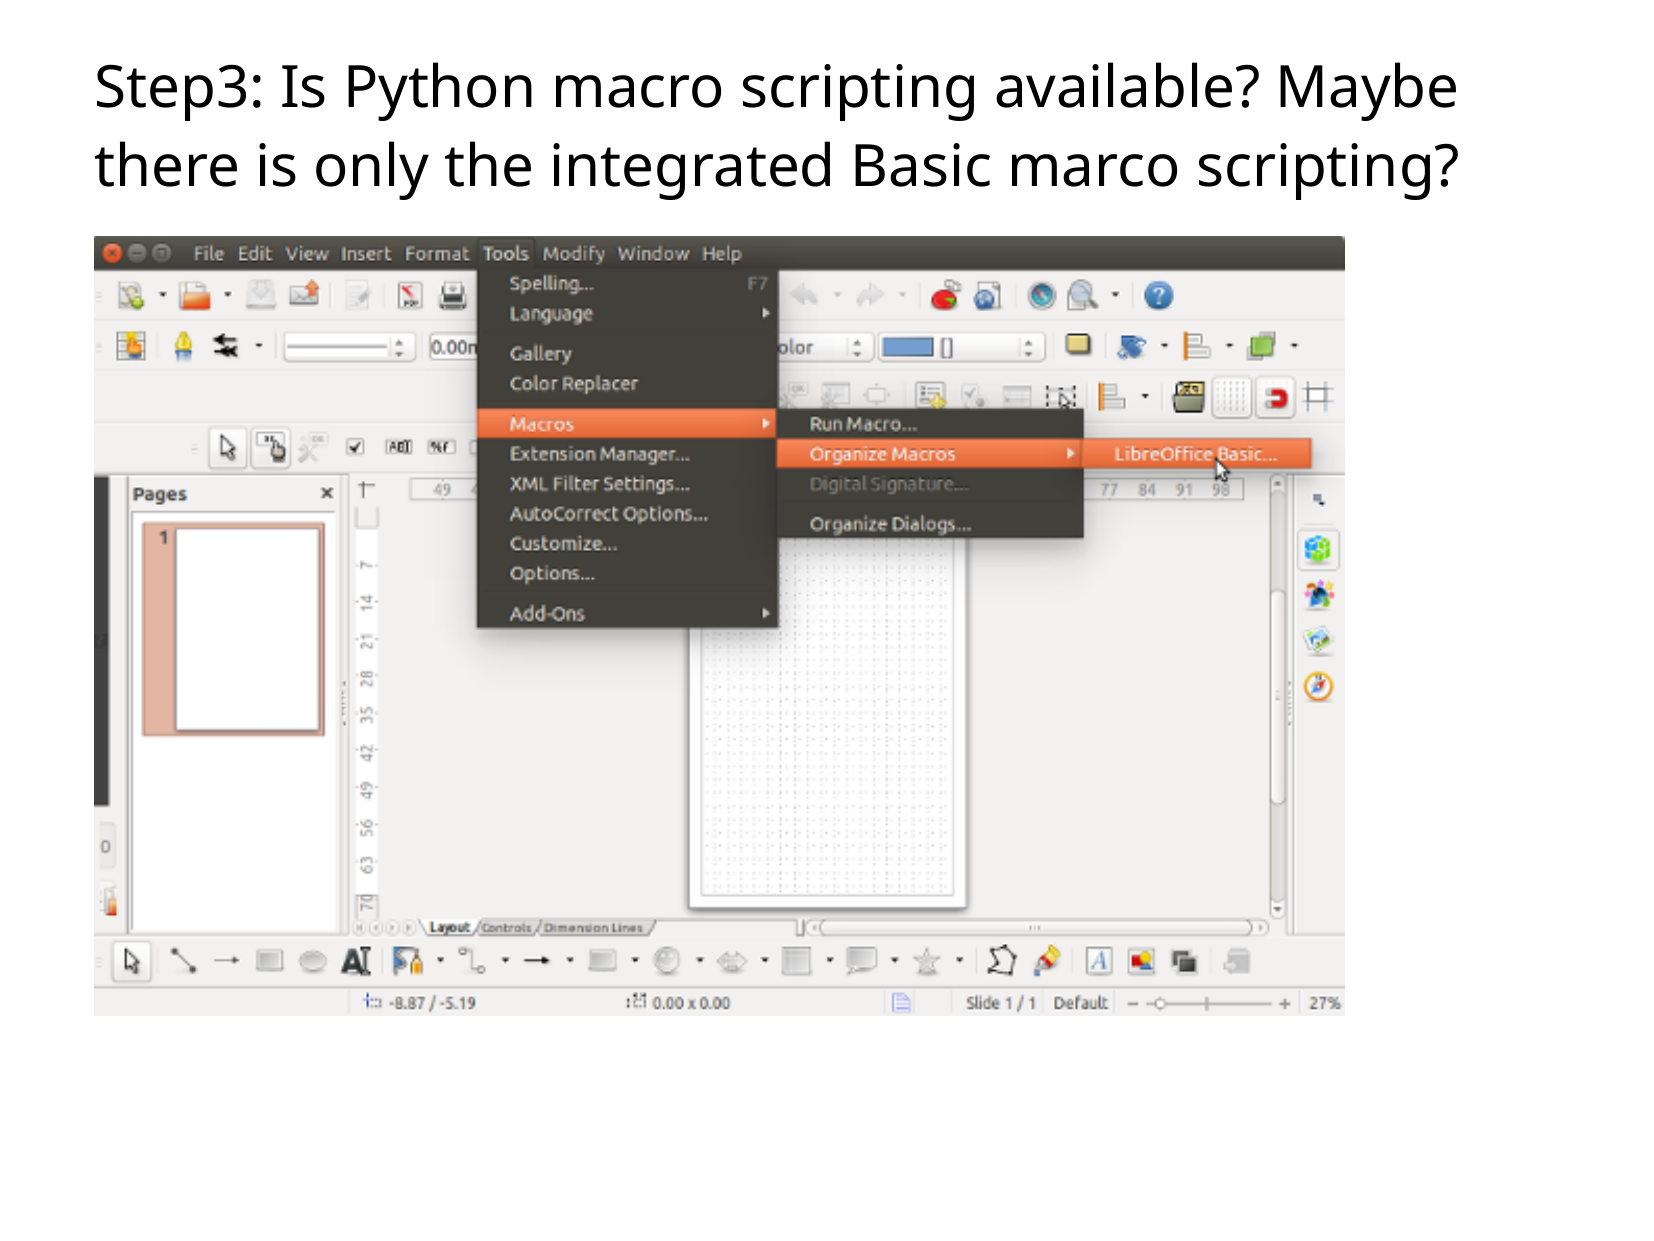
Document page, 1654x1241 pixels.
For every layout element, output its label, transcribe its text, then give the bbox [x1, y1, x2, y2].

picture [94, 236, 1345, 1016]
title Step3: Is Python macro scripting available? Maybe there is only the integrated Basic marco scripting? [94, 60, 1560, 189]
